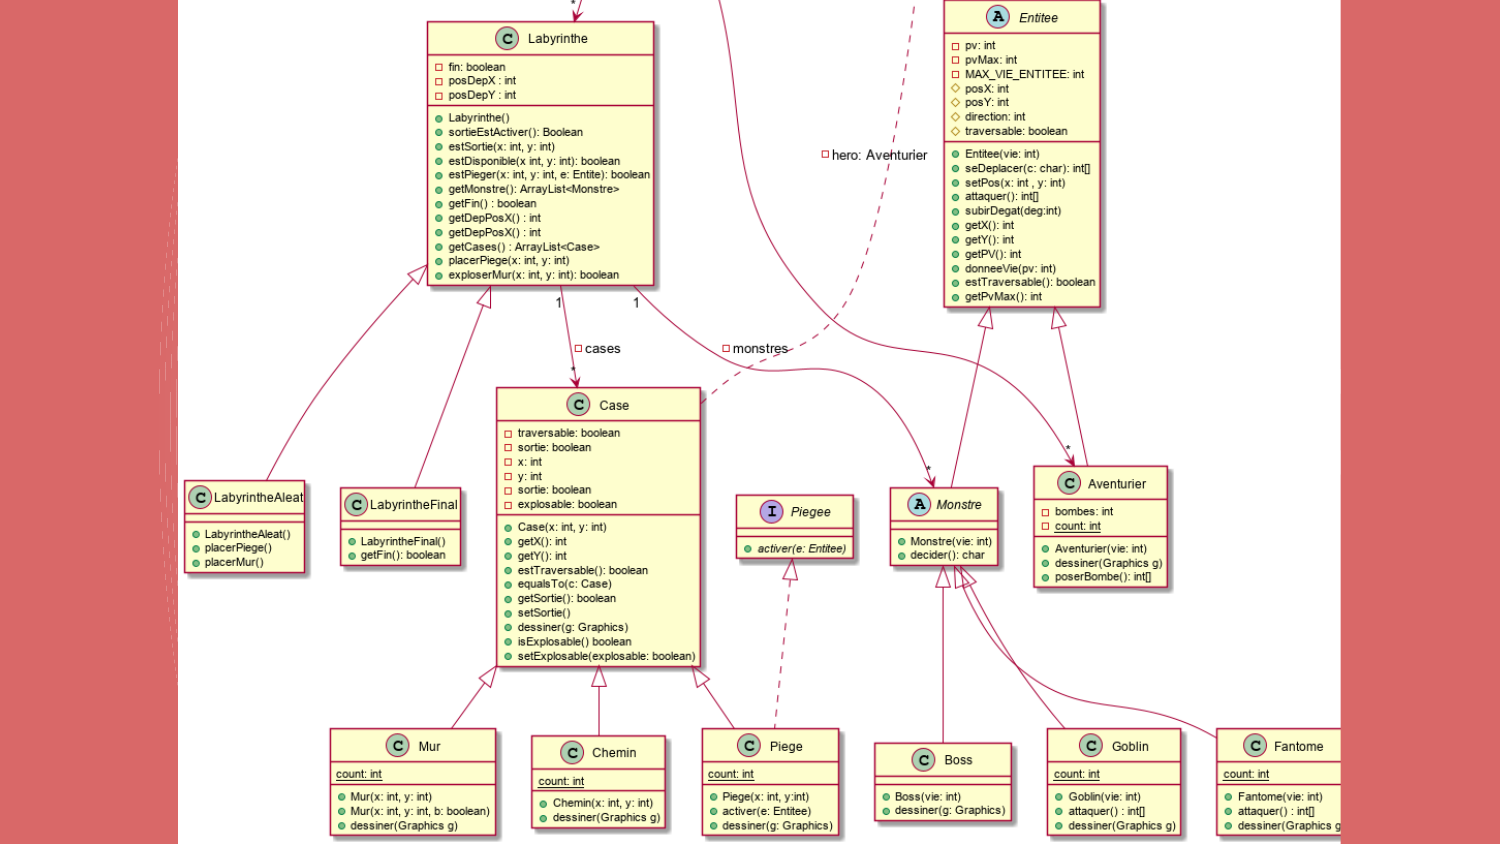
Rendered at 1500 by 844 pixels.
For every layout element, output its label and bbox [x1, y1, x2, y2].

picture [159, 0, 1341, 844]
